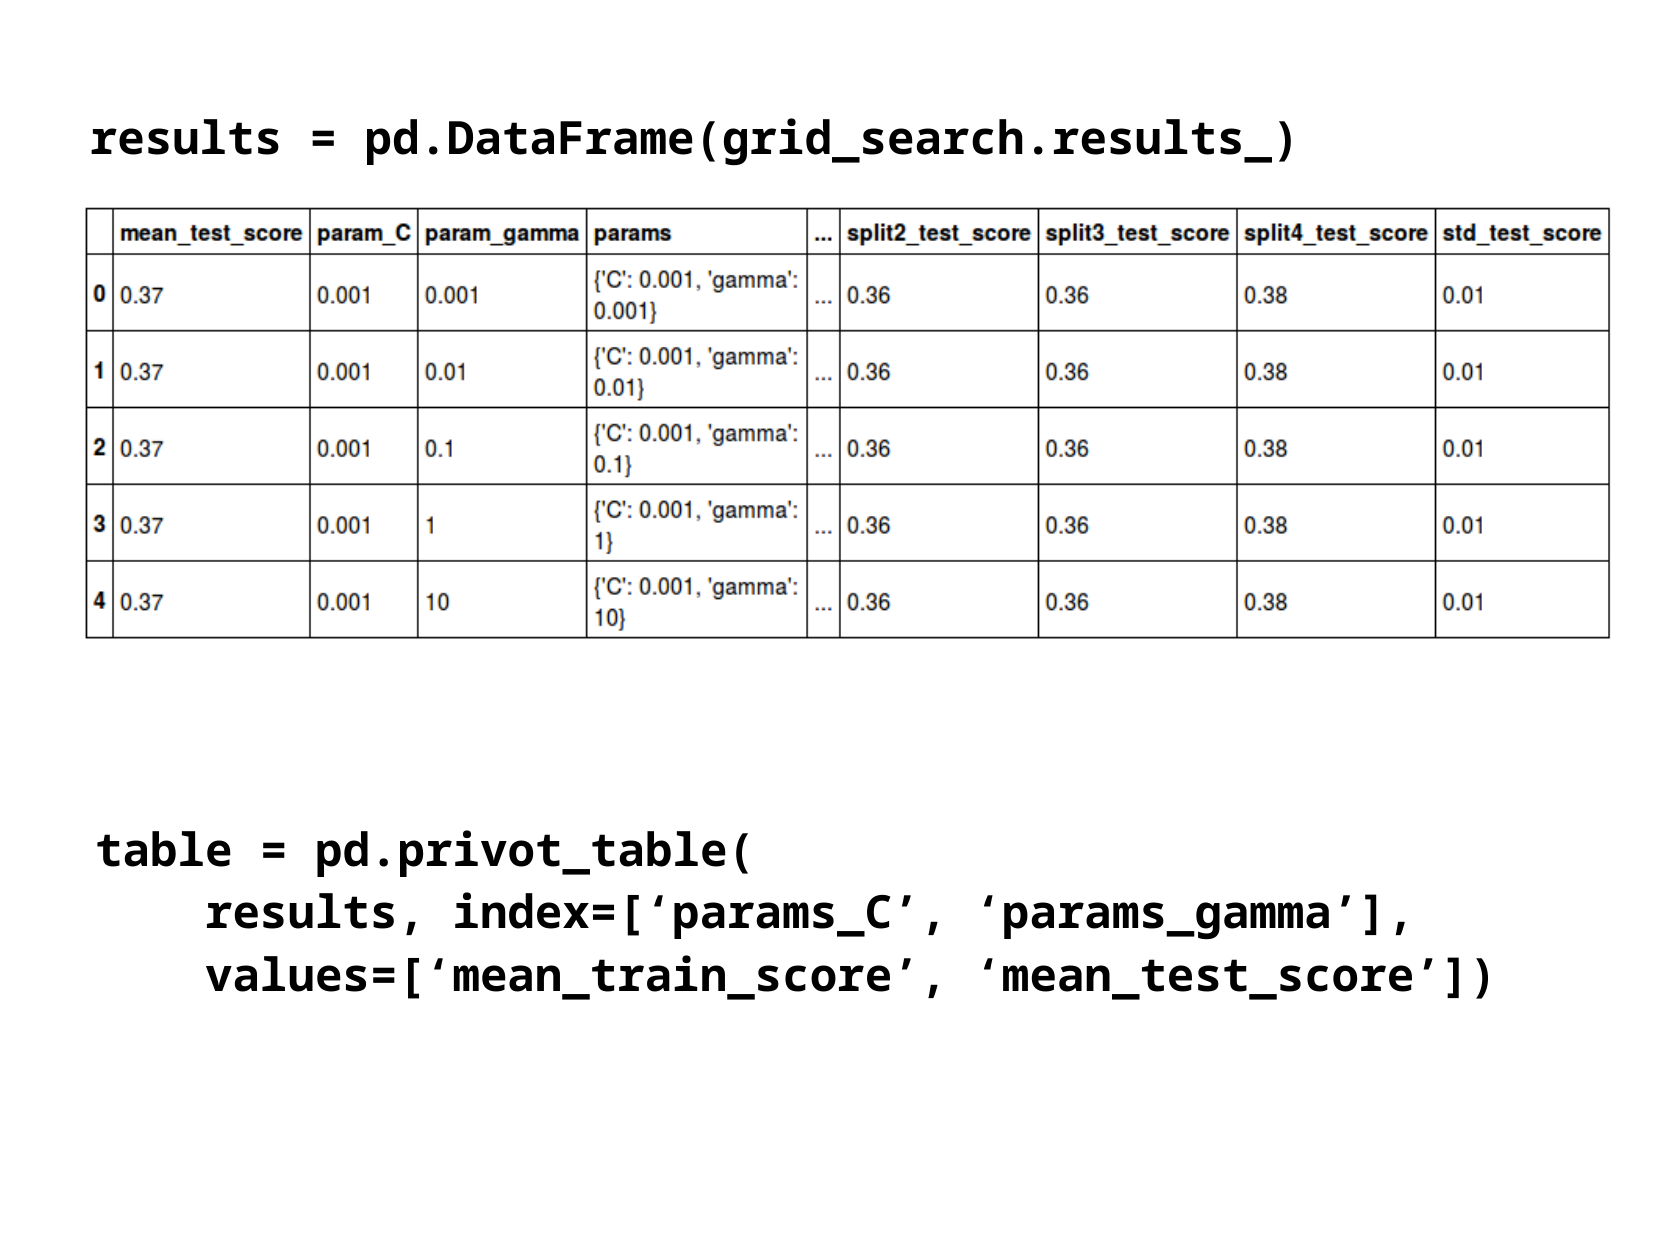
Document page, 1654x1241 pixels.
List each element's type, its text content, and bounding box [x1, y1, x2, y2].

picture [75, 205, 1632, 646]
text_box results = pd.DataFrame(grid_search.results_) [75, 98, 1315, 166]
text_box table = pd.privot_table( results, index=[‘params_C’, ‘params_gamma’], values=[‘mean_train_score’, ‘mean_test_score’]) [80, 810, 1513, 981]
